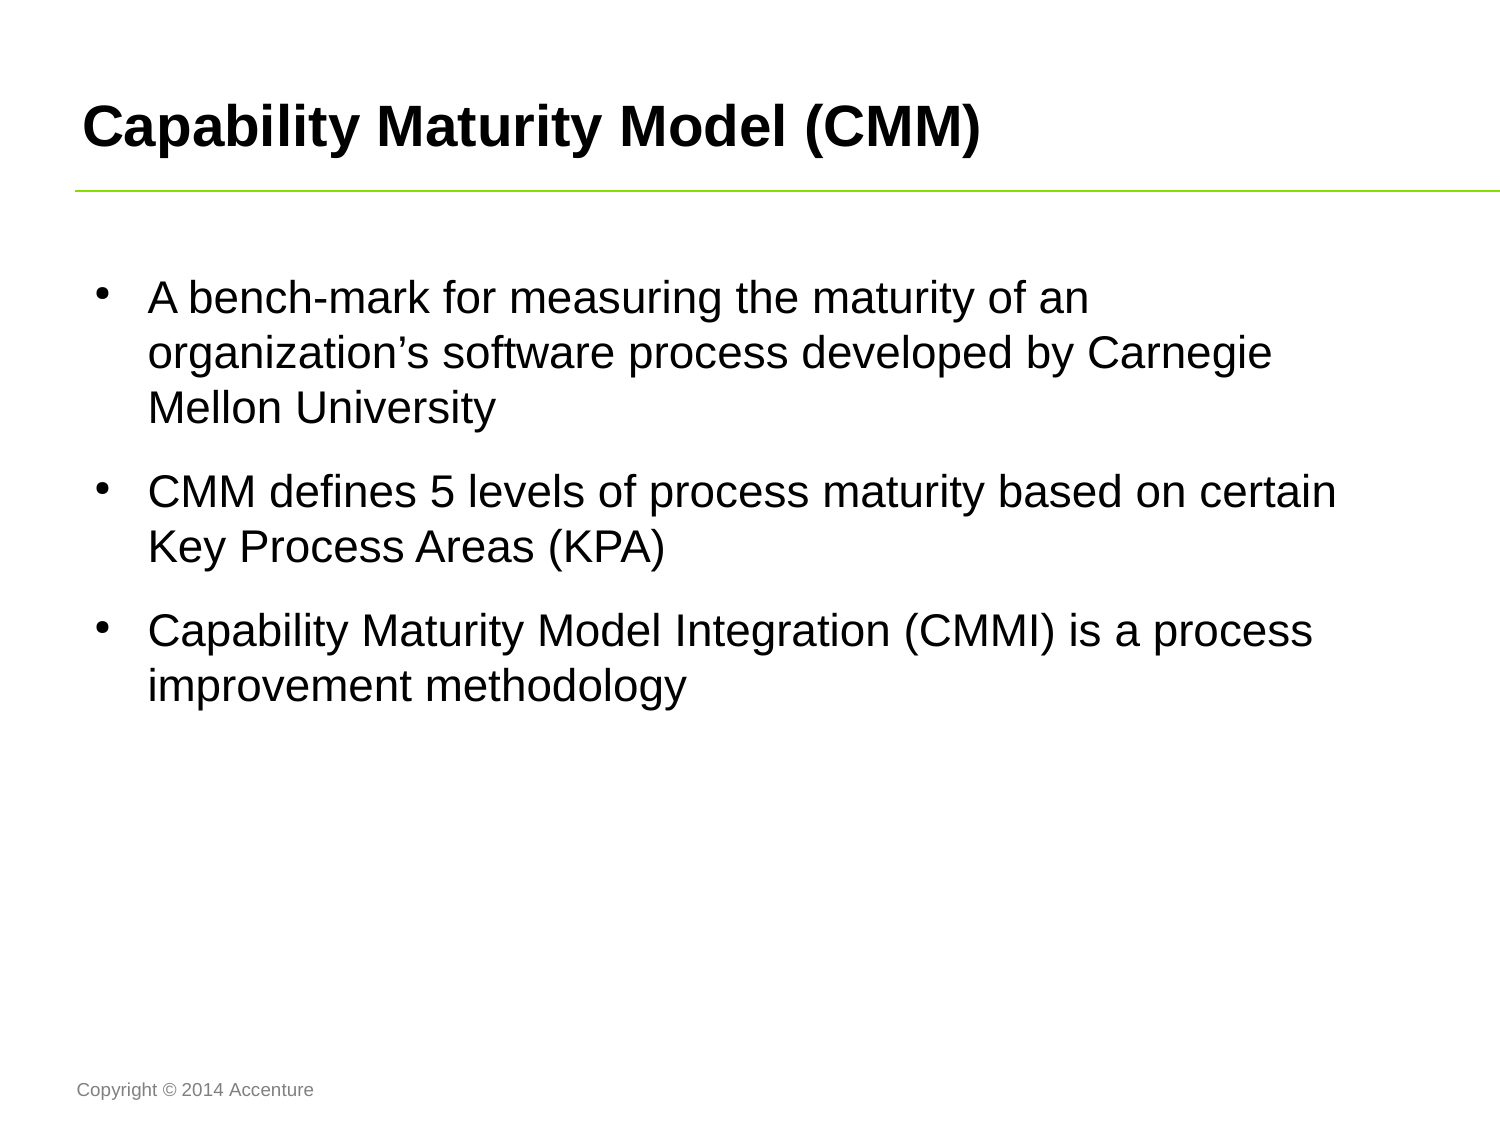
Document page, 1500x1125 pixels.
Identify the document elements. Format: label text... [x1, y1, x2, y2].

title Capability Maturity Model (CMM) [31, 56, 1382, 189]
list A bench-mark for measuring the maturity of an organization’s software process developed by Carnegie Mellon University CMM defines 5 levels of process maturity based on certain Key Process Areas (KPA) Capability Maturity Model Integration (CMMI) is a process improvement methodology [61, 259, 1382, 1125]
